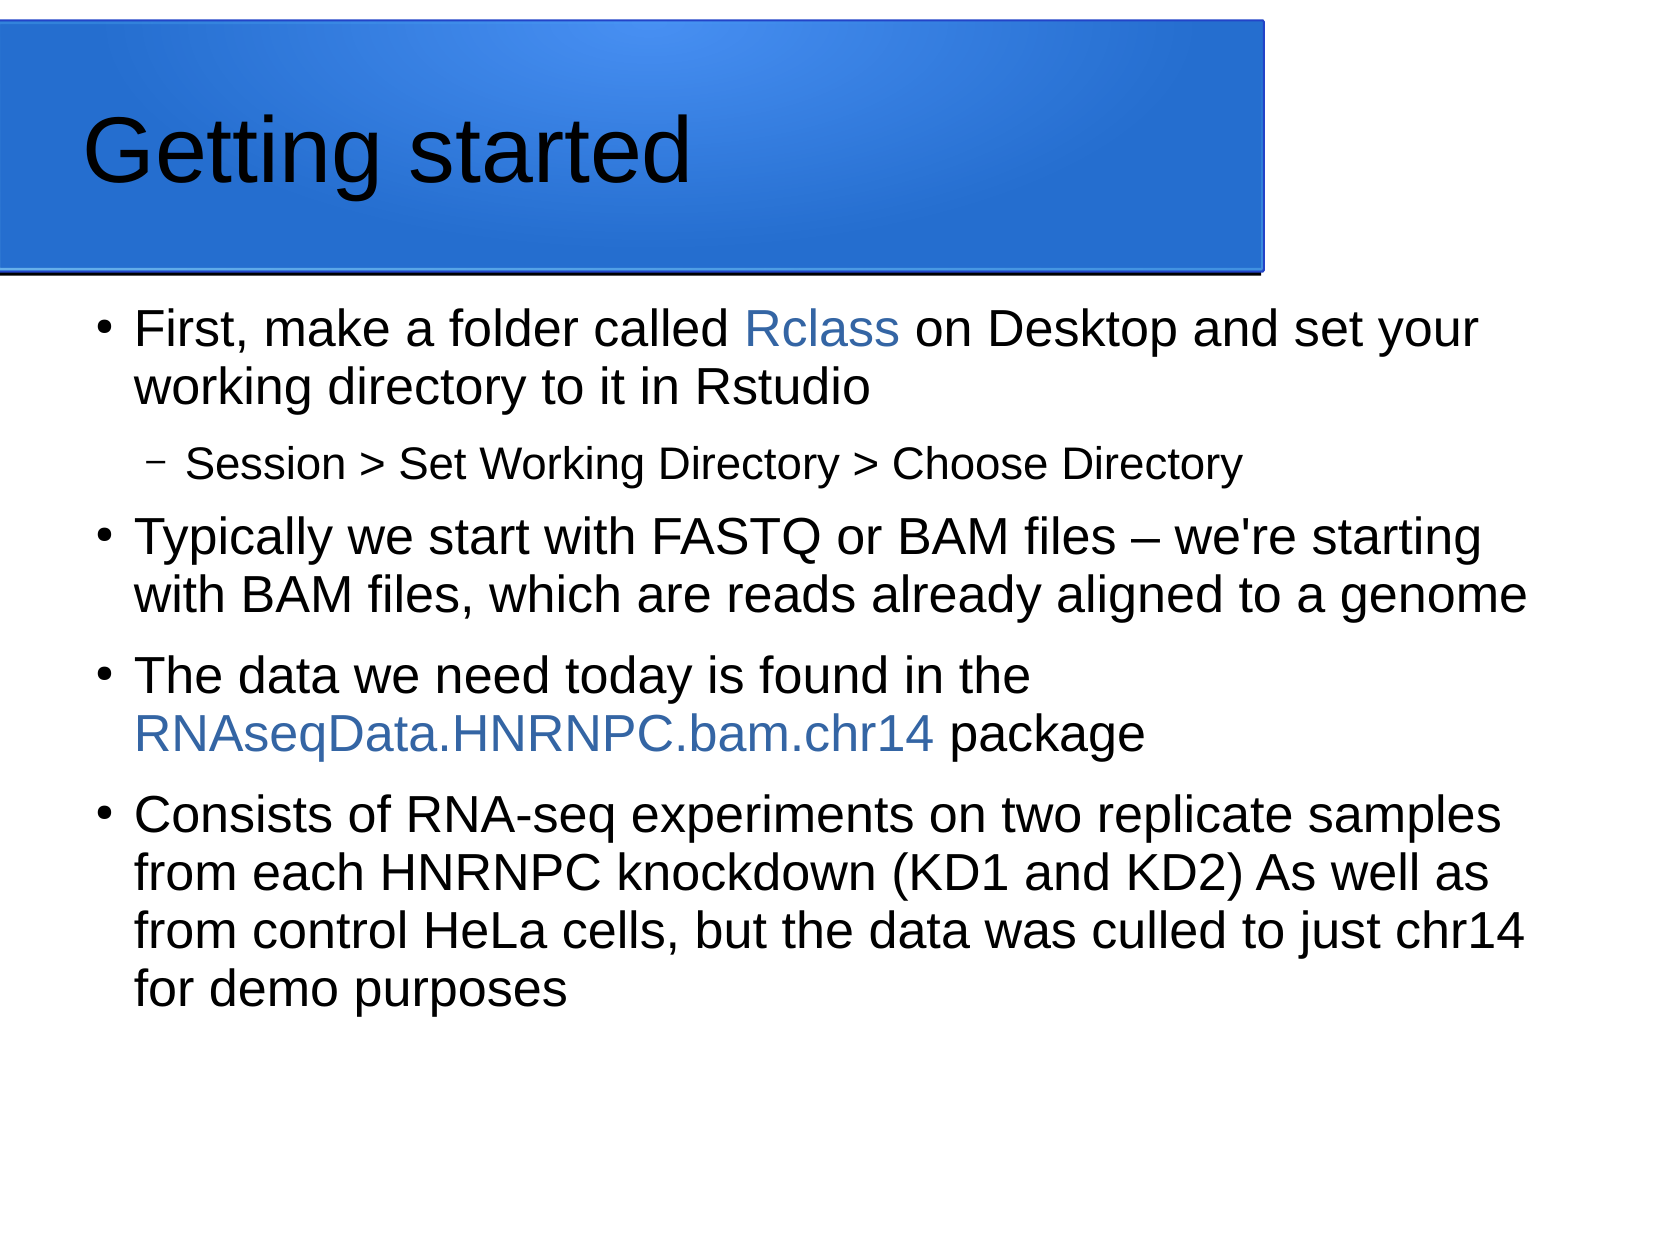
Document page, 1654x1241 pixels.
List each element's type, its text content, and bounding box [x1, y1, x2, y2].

title Getting started [82, 47, 1235, 252]
list First, make a folder called Rclass on Desktop and set your working directory to it in Rstudio Session > Set Working Directory > Choose Directory Typically we start with FASTQ or BAM files – we're starting with BAM files, which are reads already aligned to a genome The data we need today is found in the RNAseqData.HNRNPC.bam.chr14 package Consists of RNA-seq experiments on two replicate samples from each HNRNPC knockdown (KD1 and KD2) As well as from control HeLa cells, but the data was culled to just chr14 for demo purposes [82, 299, 1571, 1019]
